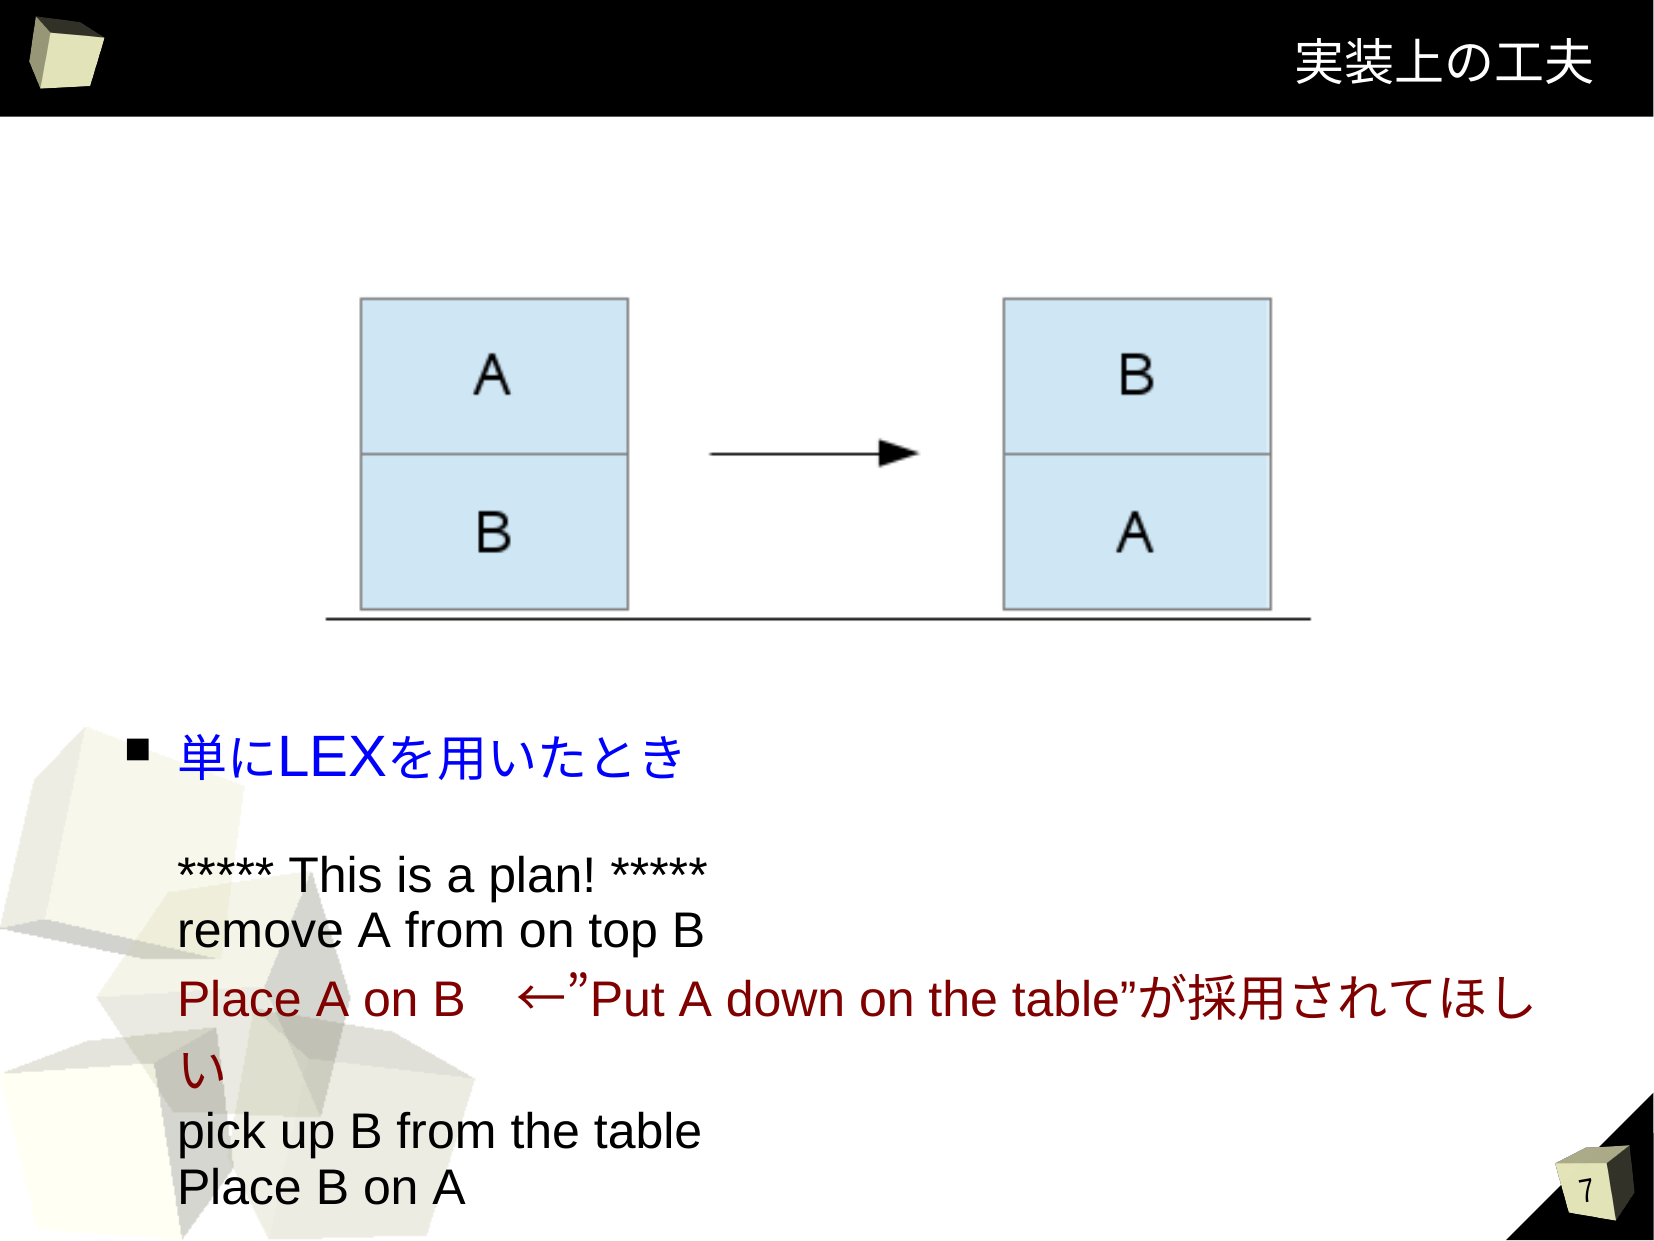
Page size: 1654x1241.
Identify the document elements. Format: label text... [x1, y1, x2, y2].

list 単にLEXを用いたとき ***** This is a plan! ***** remove A from on top B Place A on B ←”Put A down on the table”が採用されてほしい pick up B from the table Place B on A [106, 718, 1571, 1214]
title 実装上の工夫 [118, 0, 1595, 119]
picture [0, 726, 477, 1241]
picture [295, 177, 1360, 672]
